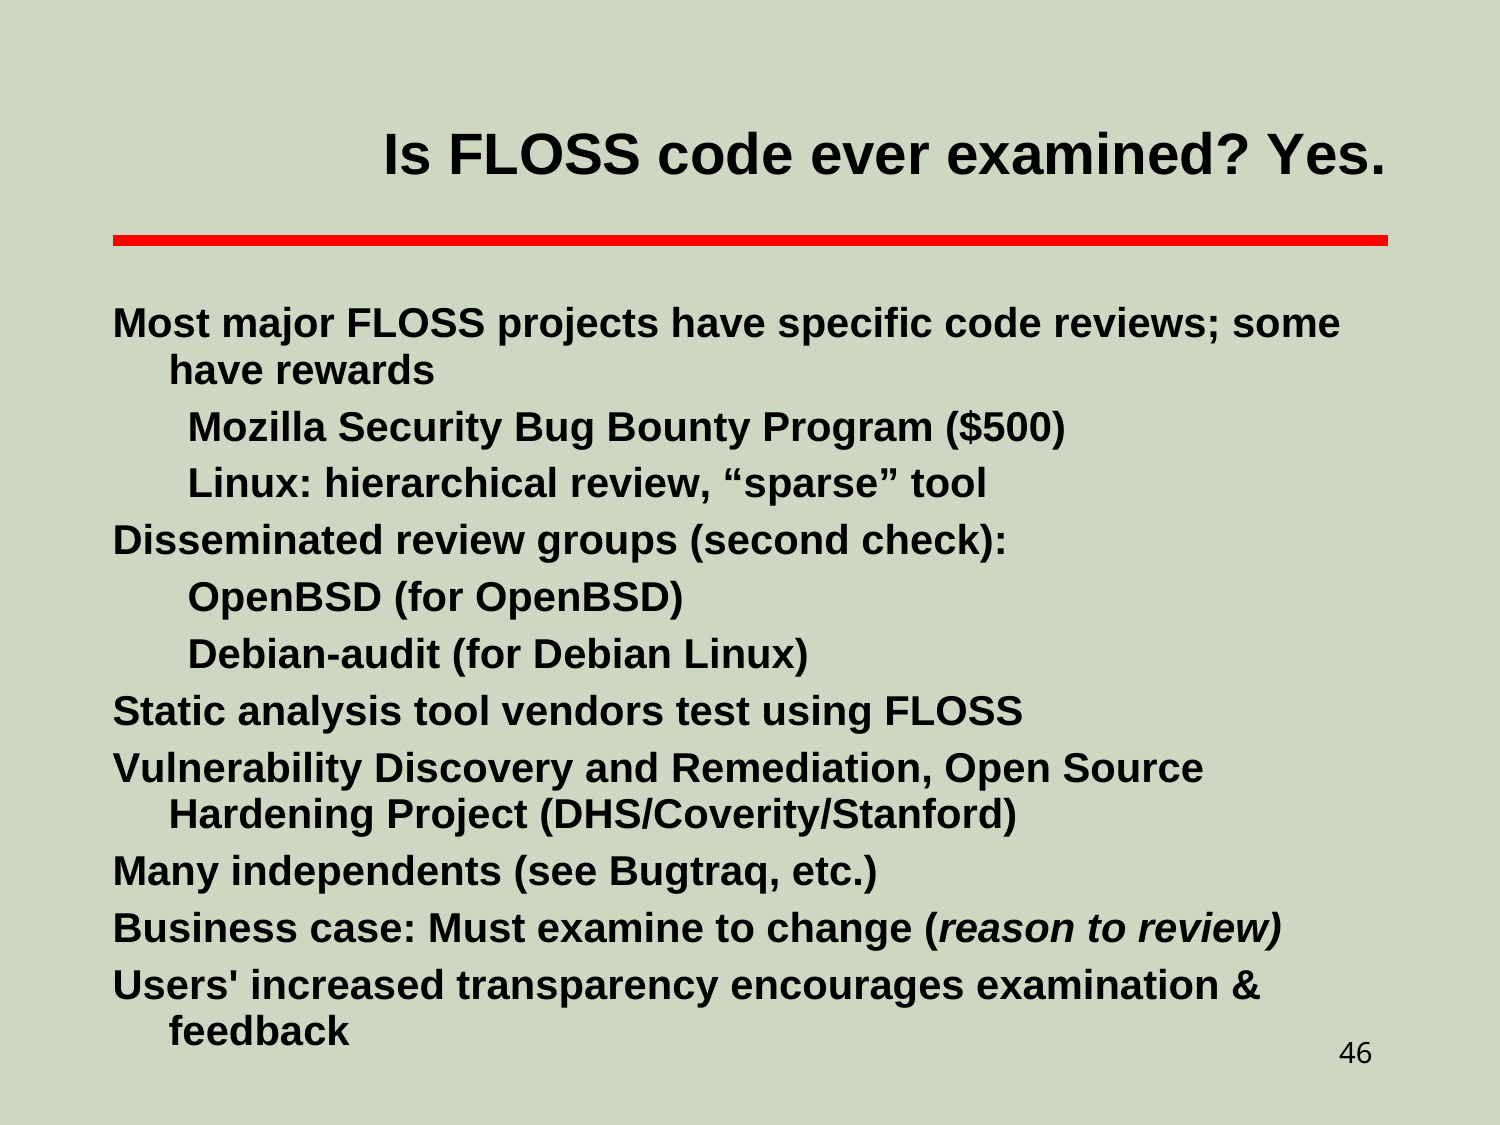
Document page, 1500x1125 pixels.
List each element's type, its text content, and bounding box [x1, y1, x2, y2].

list Most major FLOSS projects have specific code reviews; some have rewards Mozilla Security Bug Bounty Program ($500) Linux: hierarchical review, “sparse” tool Disseminated review groups (second check): OpenBSD (for OpenBSD) Debian-audit (for Debian Linux) Static analysis tool vendors test using FLOSS Vulnerability Discovery and Remediation, Open Source Hardening Project (DHS/Coverity/Stanford) Many independents (see Bugtraq, etc.) Business case: Must examine to change (reason to review) Users' increased transparency encourages examination & feedback [112, 299, 1388, 1069]
title Is FLOSS code ever examined? Yes. [337, 79, 1388, 230]
